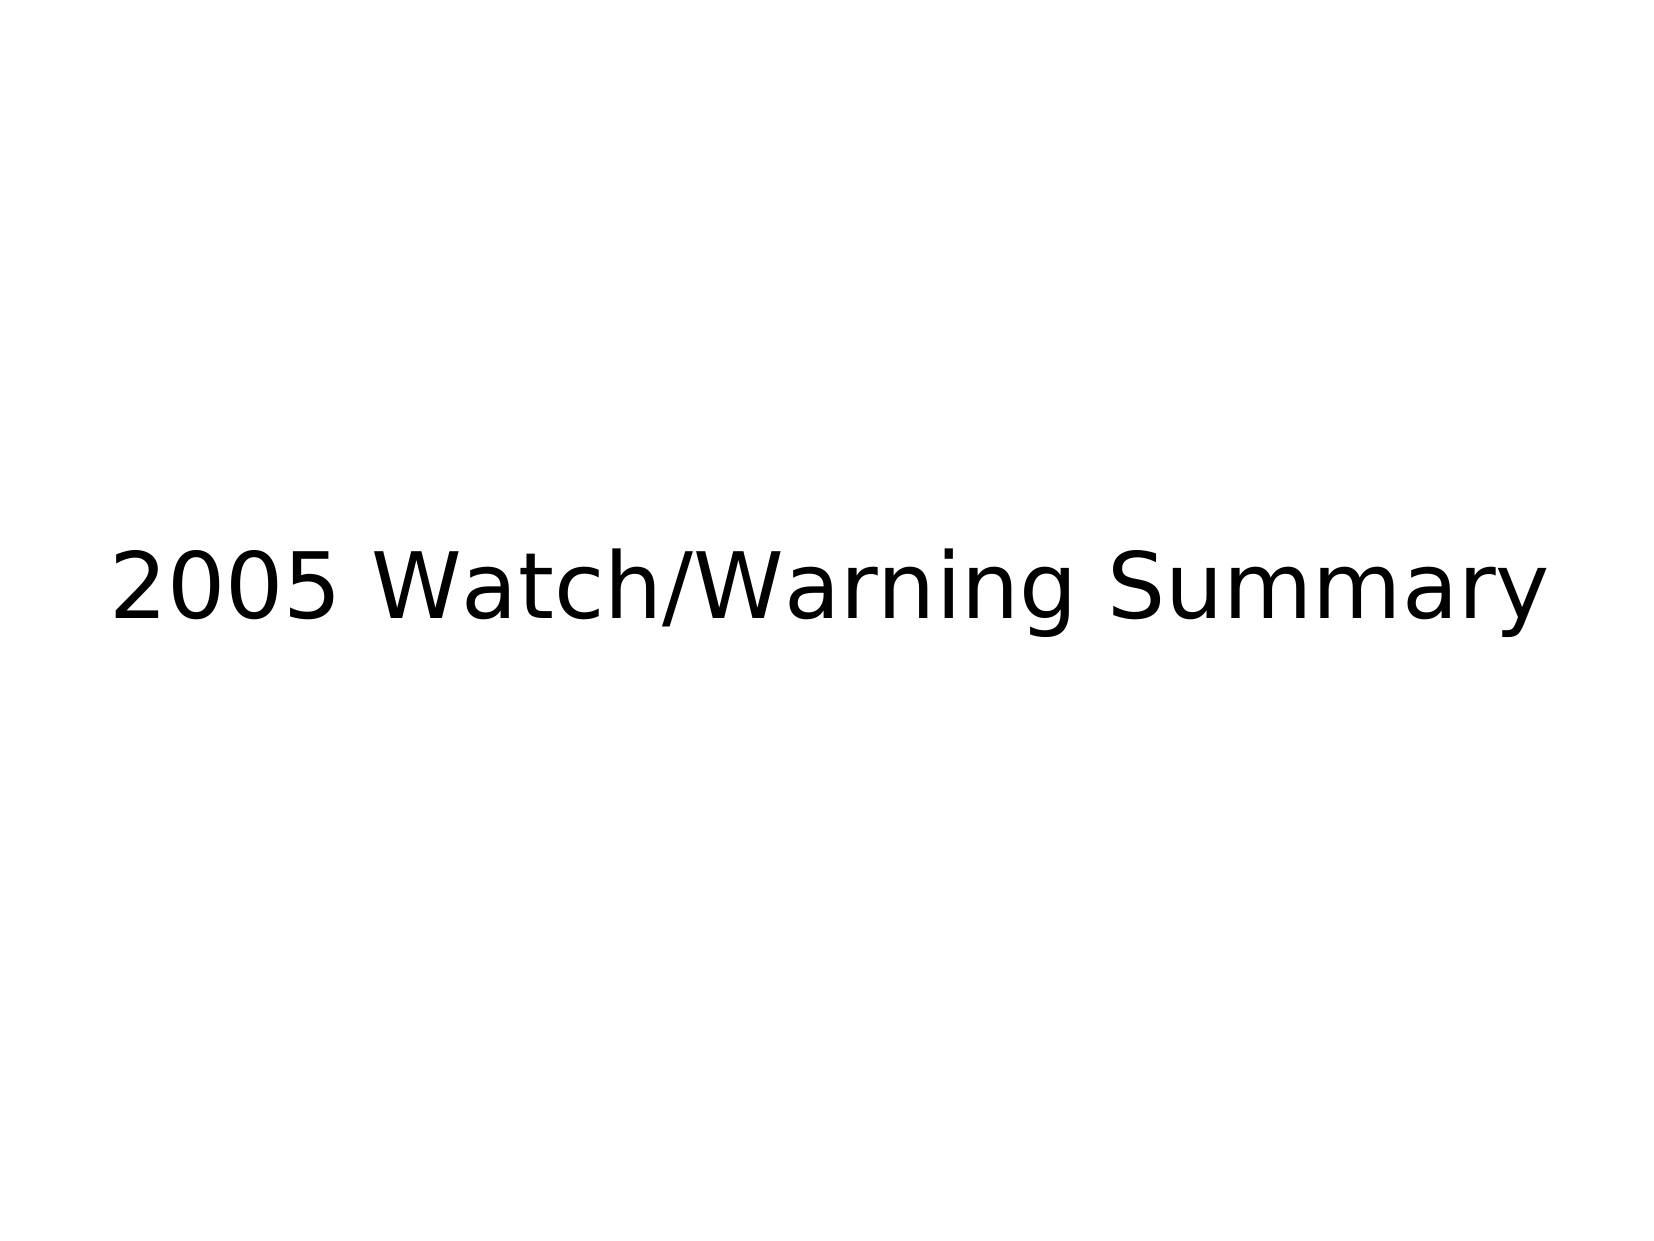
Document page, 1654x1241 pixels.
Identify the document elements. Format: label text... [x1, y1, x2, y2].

title 2005 Watch/Warning Summary [86, 199, 1576, 976]
